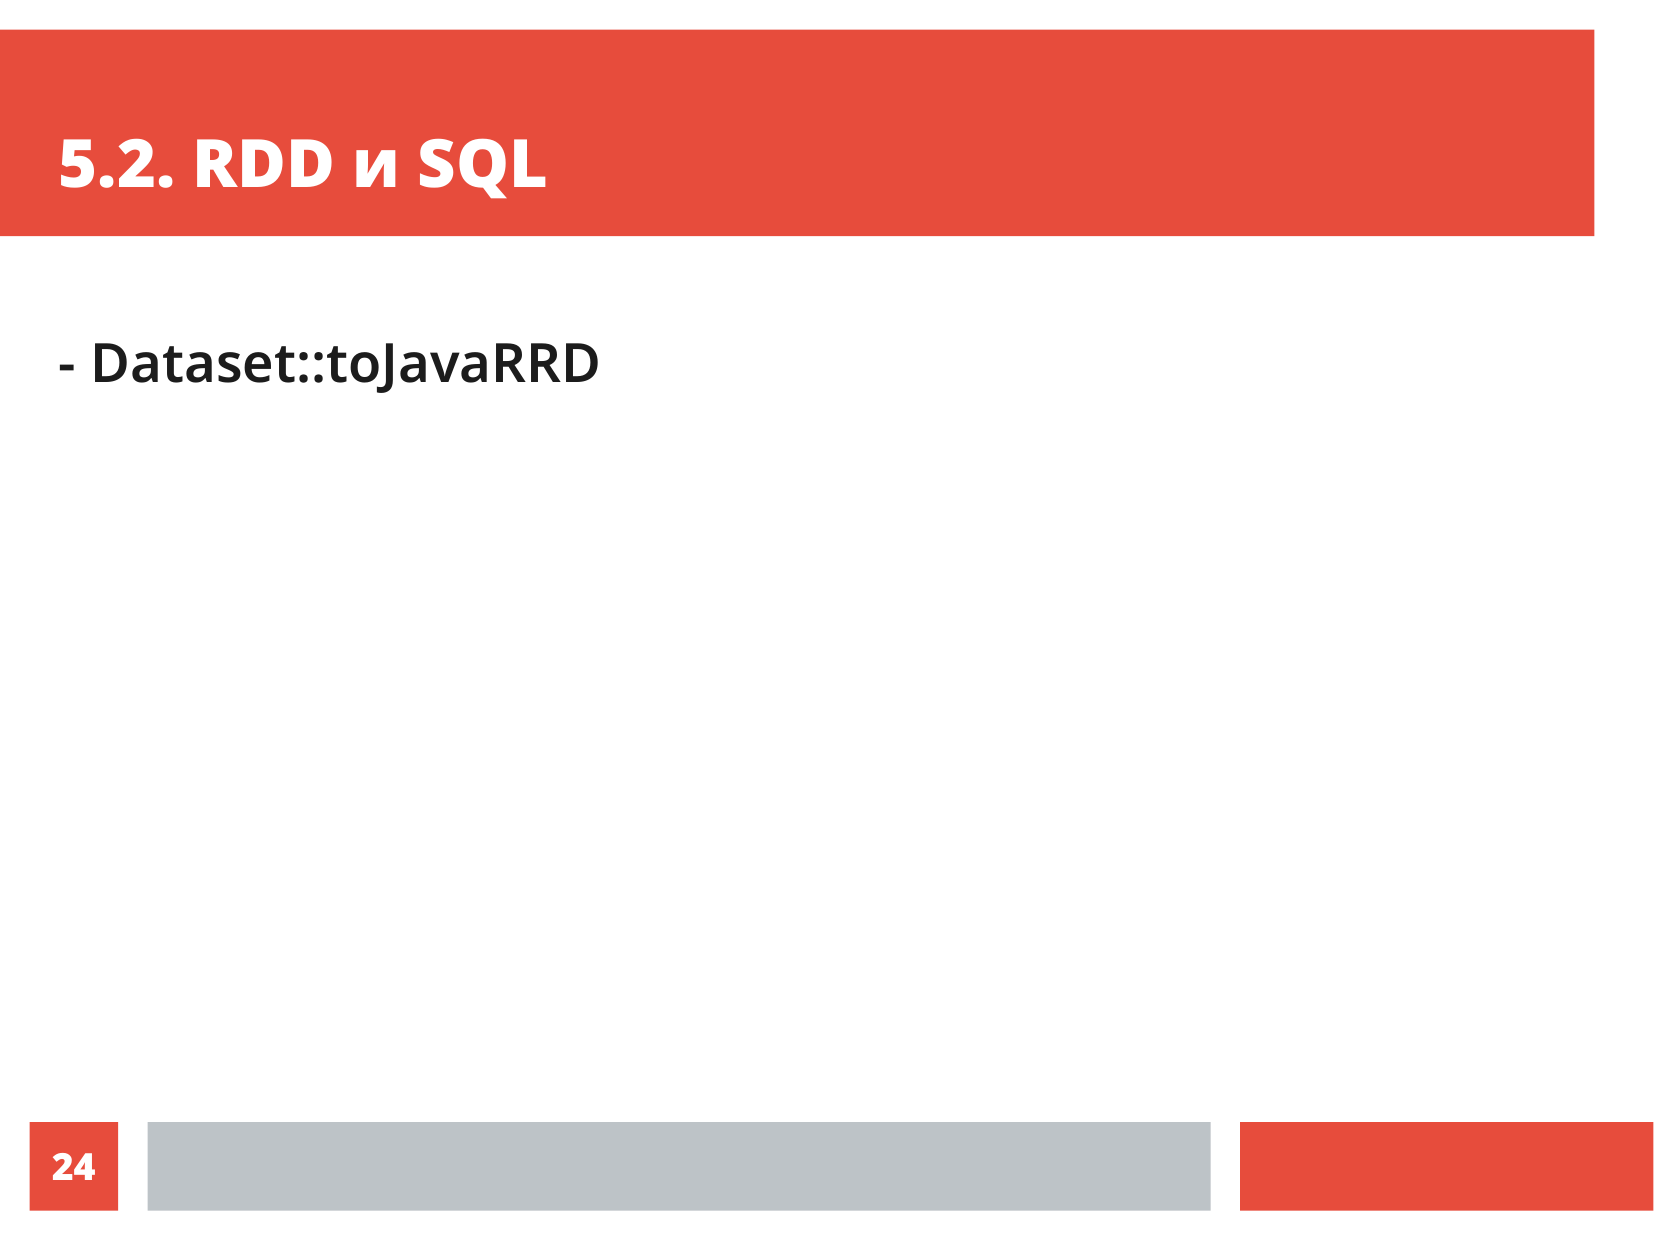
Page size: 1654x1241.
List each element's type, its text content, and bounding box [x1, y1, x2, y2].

title 5.2. RDD и SQL [59, 59, 1595, 207]
list - Dataset::toJavaRRD [59, 324, 1565, 1093]
